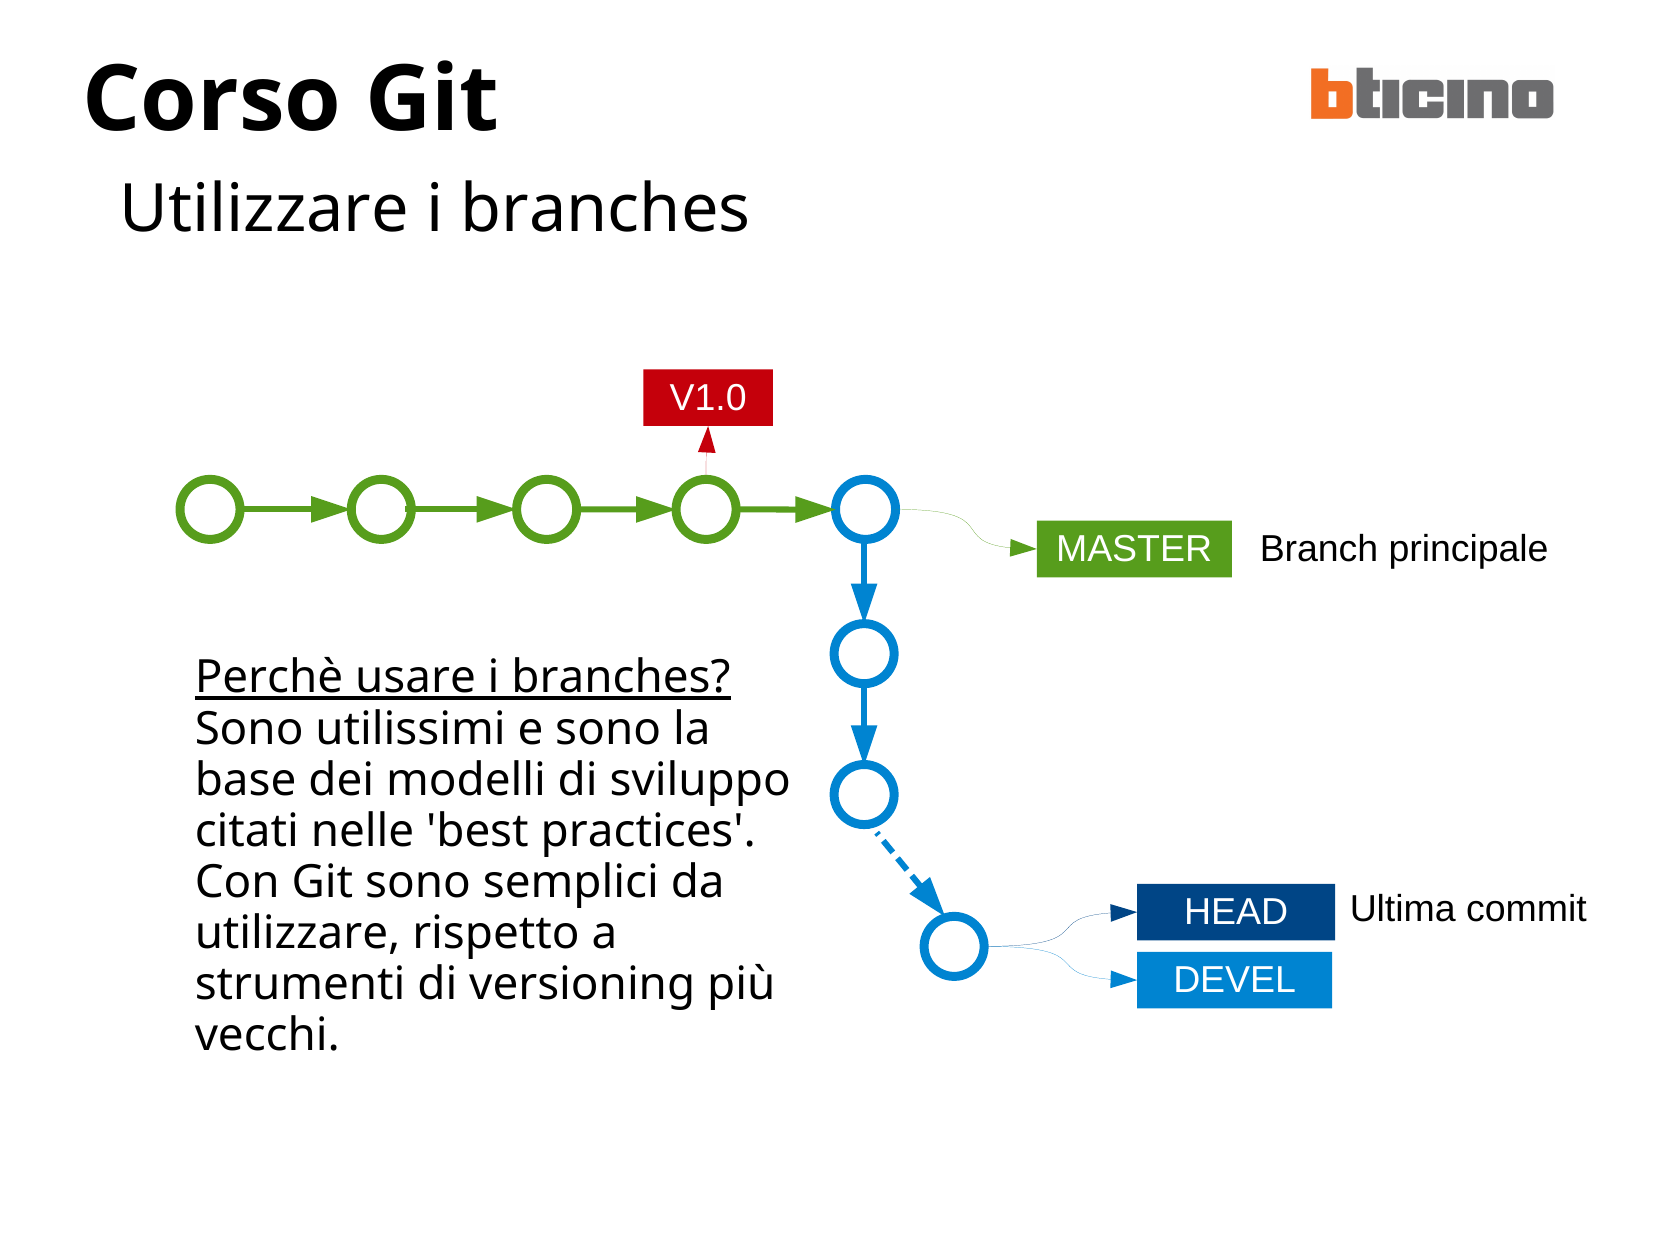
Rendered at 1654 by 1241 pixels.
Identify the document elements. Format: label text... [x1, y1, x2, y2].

text_box Ultima commit [1335, 880, 1636, 941]
text_box Utilizzare i branches [105, 165, 1576, 256]
title Corso Git [82, 48, 1570, 151]
text_box Perchè usare i branches? Sono utilissimi e sono la base dei modelli di sviluppo citati nelle 'best practices'. Con Git sono semplici da utilizzare, rispetto a strumenti di versioning più vecchi. [180, 644, 811, 983]
text_box V1.0 [643, 369, 773, 426]
text_box MASTER [1036, 520, 1232, 578]
text_box DEVEL [1137, 951, 1333, 1009]
text_box HEAD [1137, 883, 1335, 941]
text_box Branch principale [1245, 520, 1576, 577]
